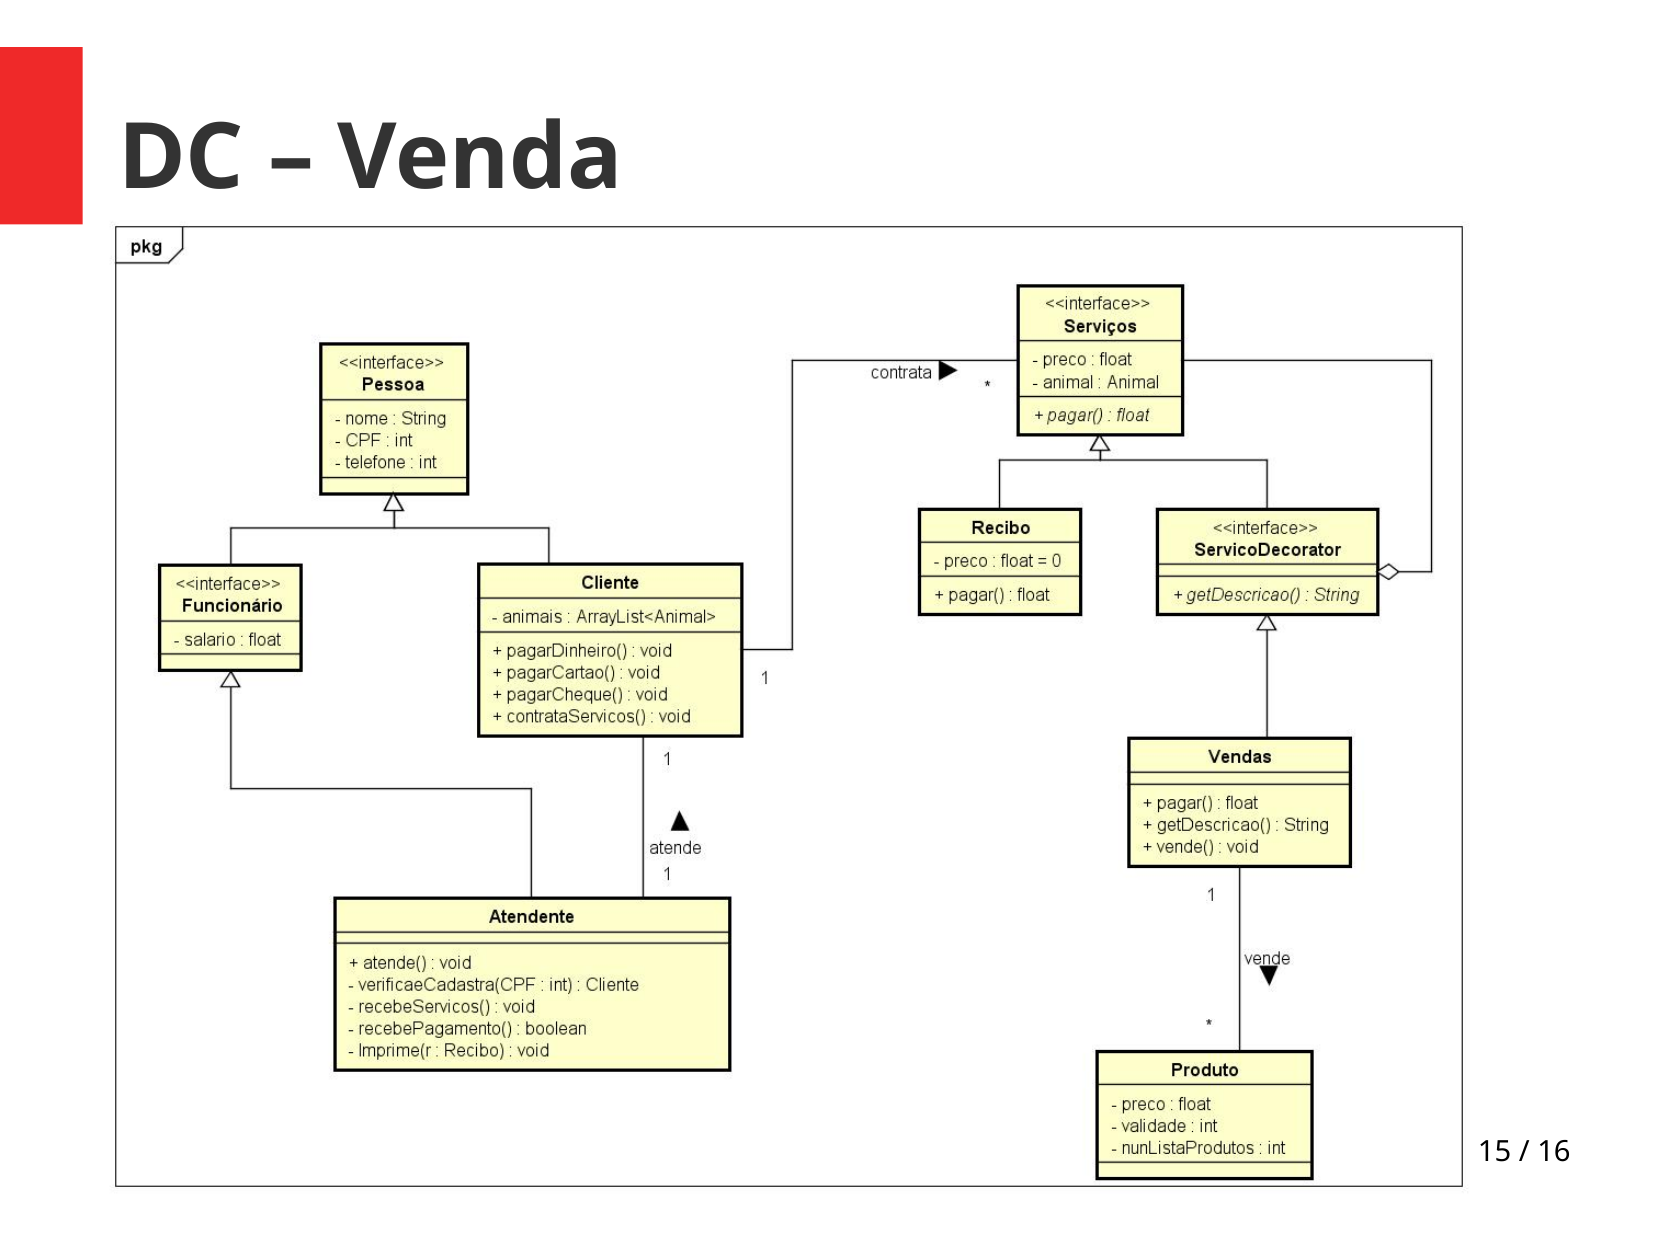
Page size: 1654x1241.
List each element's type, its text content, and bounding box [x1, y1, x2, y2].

picture [101, 212, 1476, 1201]
title DC – Venda [118, 49, 1571, 257]
